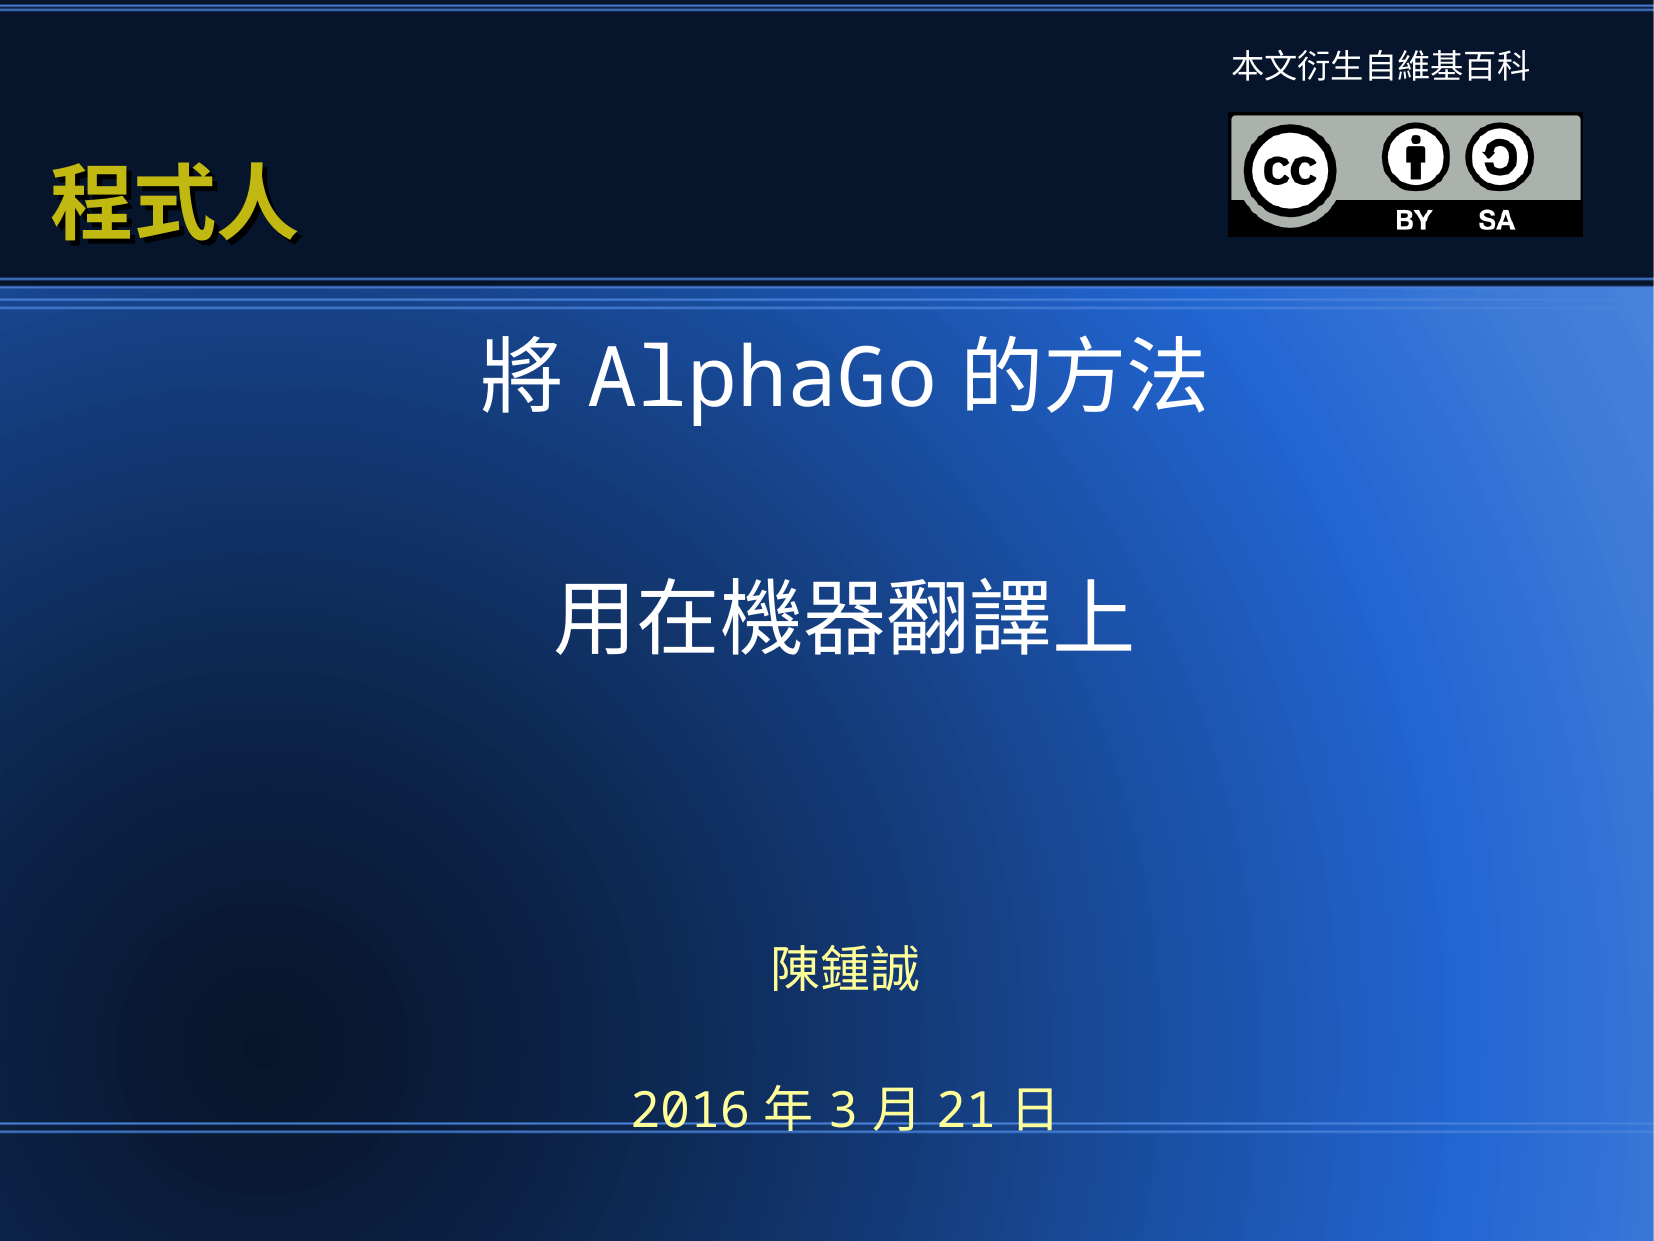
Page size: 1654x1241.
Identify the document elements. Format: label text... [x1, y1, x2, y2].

text_box 程式人 [35, 129, 378, 325]
subtitle 將AlphaGo的方法 用在機器翻譯上 陳鍾誠 2016年3月21日 [61, 326, 1629, 1127]
picture [0, 0, 1654, 1241]
text_box 本文衍生自維基百科 [1216, 32, 1622, 95]
